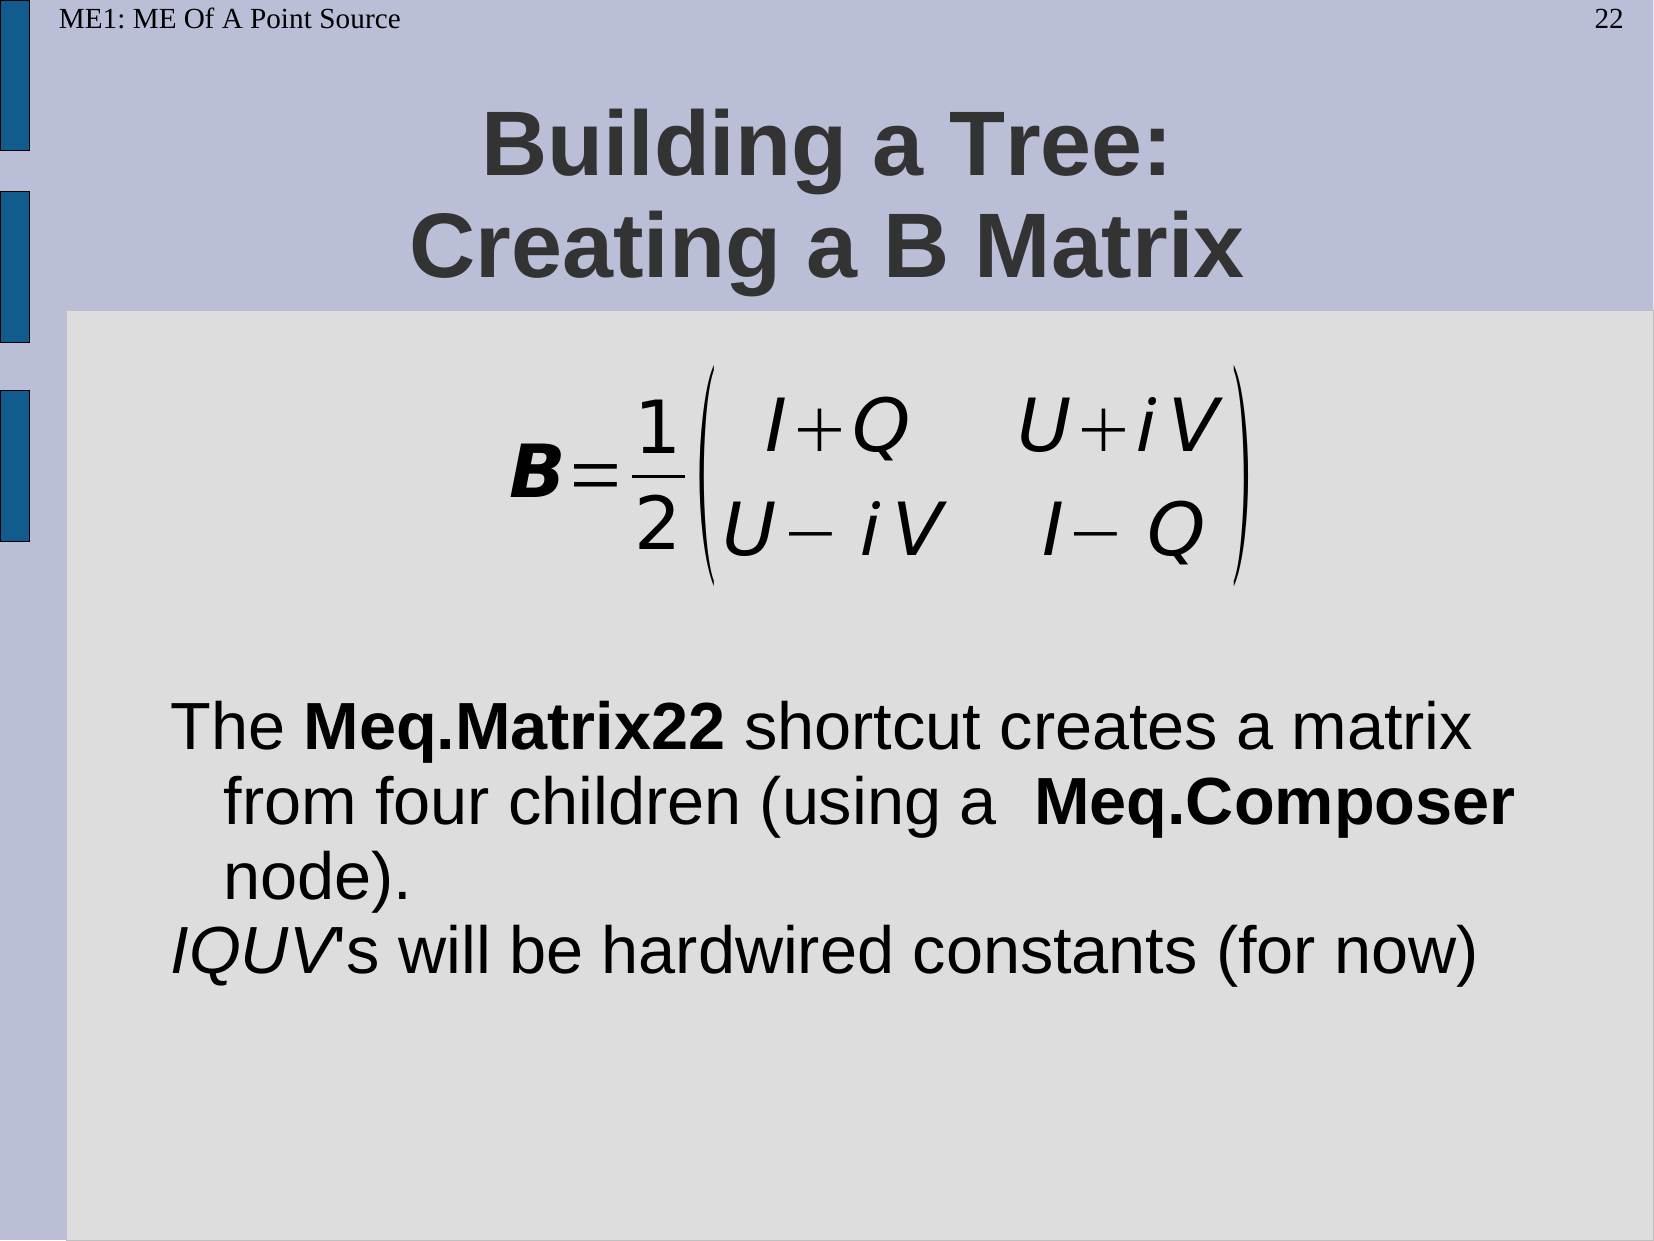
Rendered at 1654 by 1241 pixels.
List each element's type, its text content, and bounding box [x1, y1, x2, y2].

list The Meq.Matrix22 shortcut creates a matrix from four children (using a Meq.Composer node). IQUV's will be hardwired constants (for now) [152, 689, 1565, 1079]
chart [501, 361, 1261, 591]
title Building a Tree: Creating a B Matrix [121, 87, 1534, 302]
